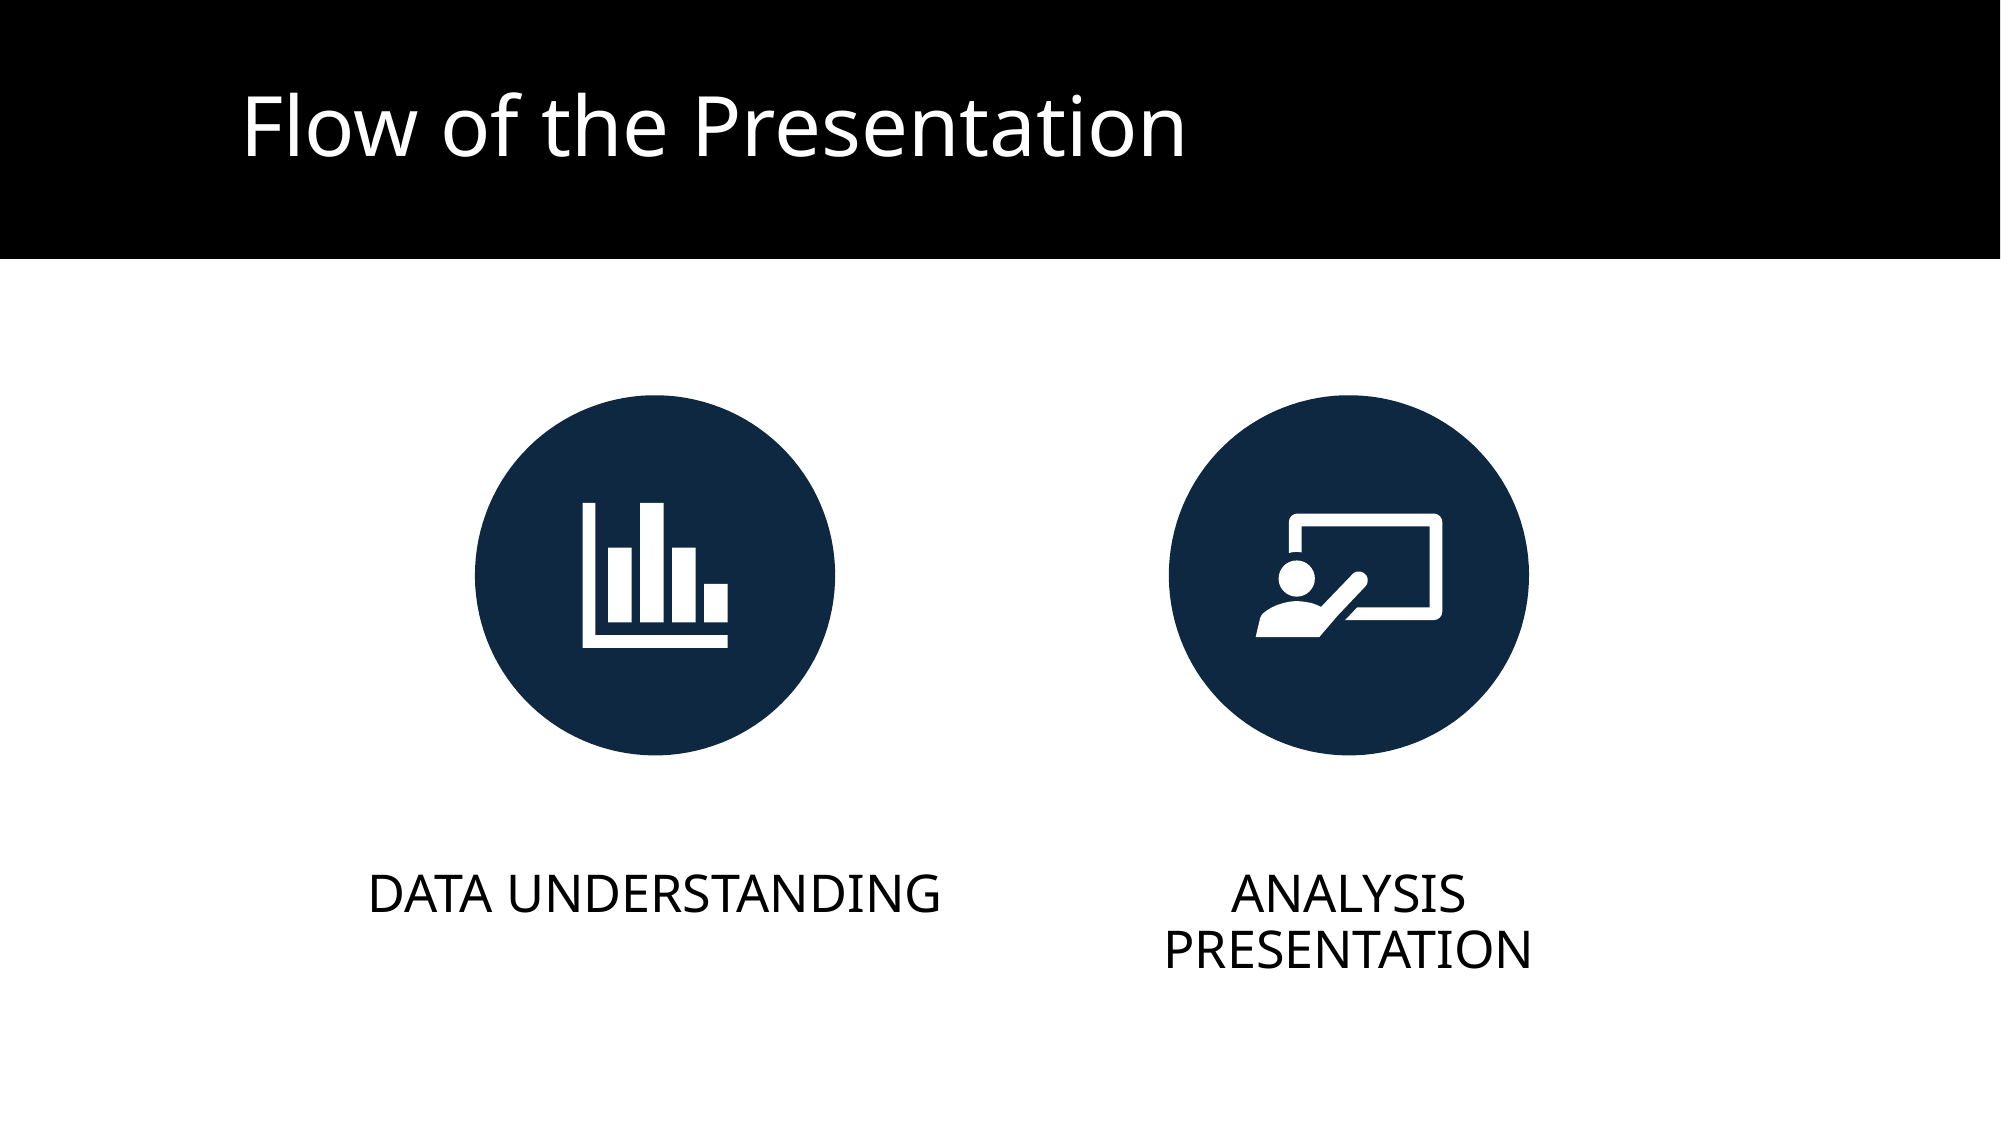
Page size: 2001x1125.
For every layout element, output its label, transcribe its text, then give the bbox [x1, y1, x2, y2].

text_box Analysis Presentation [1053, 867, 1645, 986]
text_box [0, 0, 2000, 1125]
title Flow of the Presentation [225, 57, 1873, 202]
text_box Data Understanding [359, 867, 951, 986]
